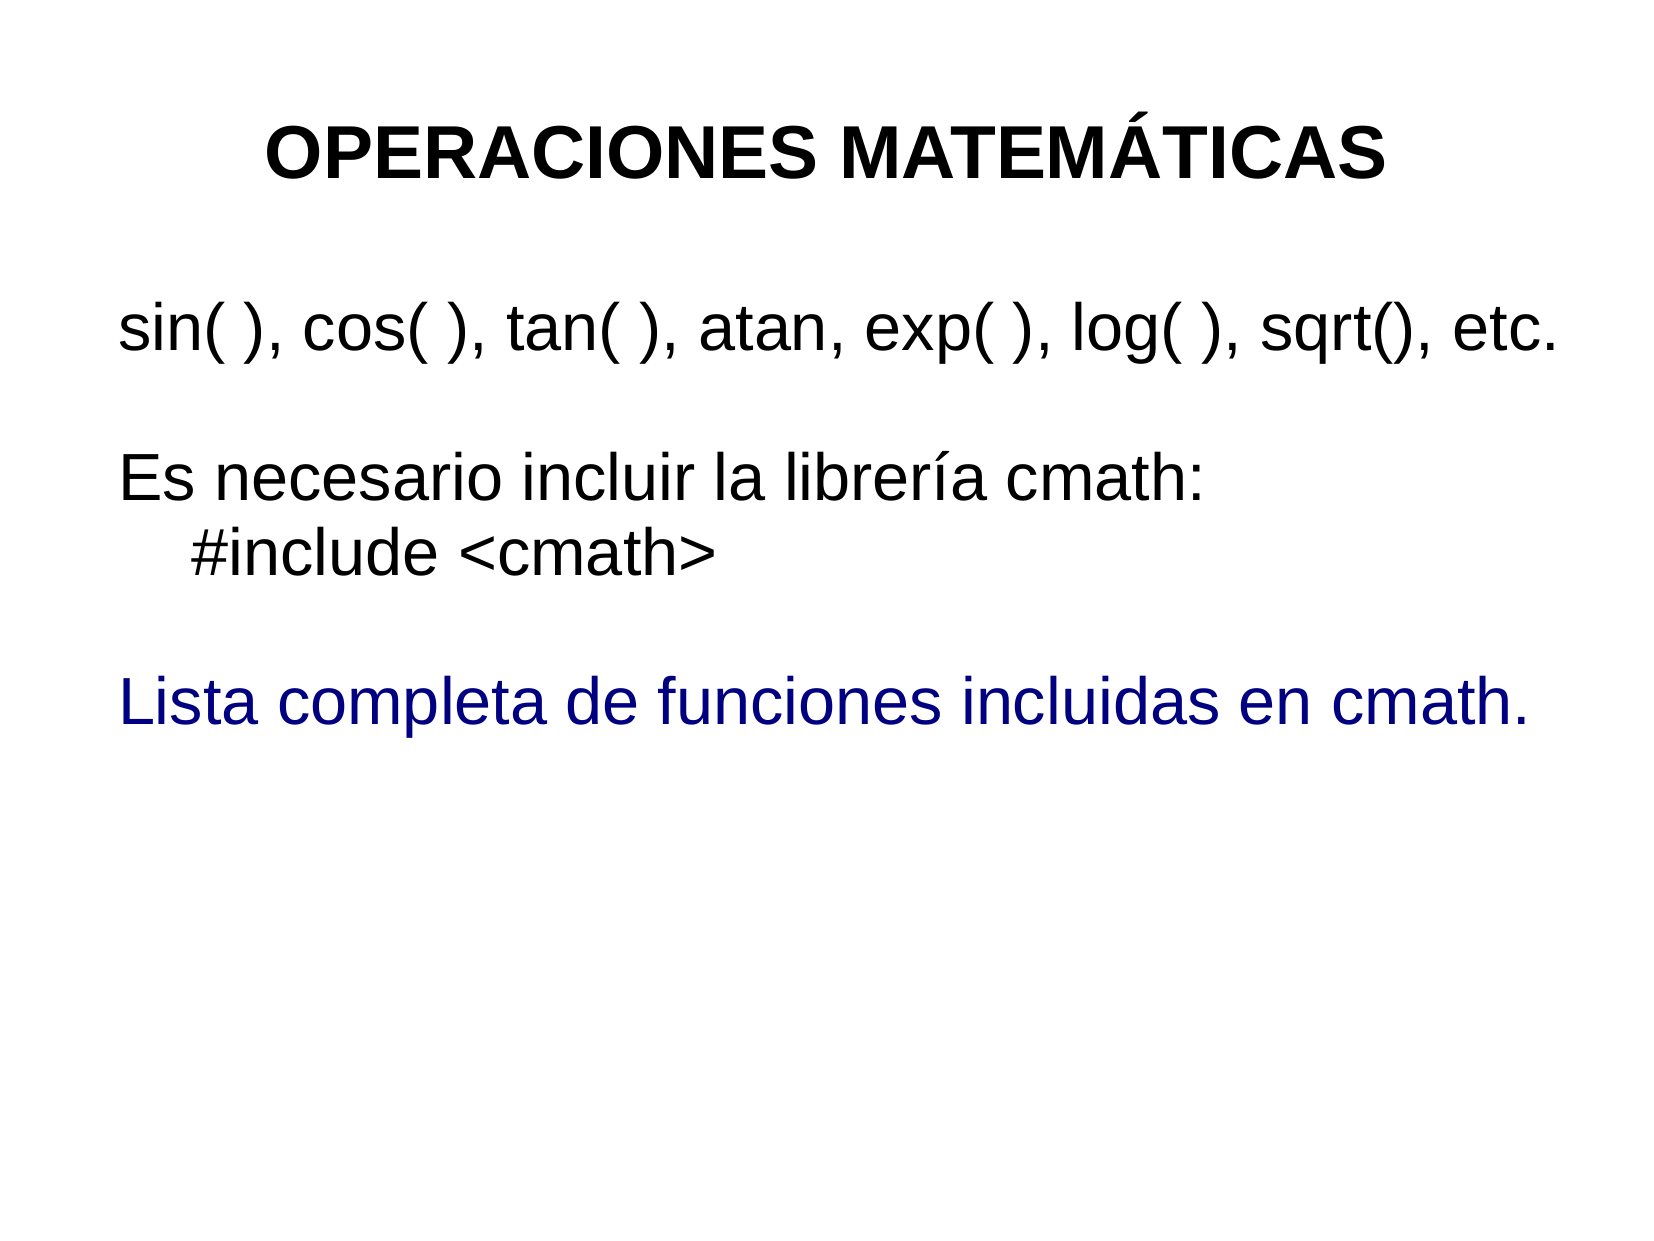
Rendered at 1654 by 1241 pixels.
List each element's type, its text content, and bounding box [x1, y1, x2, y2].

subtitle sin( ), cos( ), tan( ), atan, exp( ), log( ), sqrt(), etc. Es necesario incluir la librería cmath: #include <cmath> Lista completa de funciones incluidas en cmath. [118, 290, 1571, 1010]
title OPERACIONES MATEMÁTICAS [82, 49, 1571, 257]
